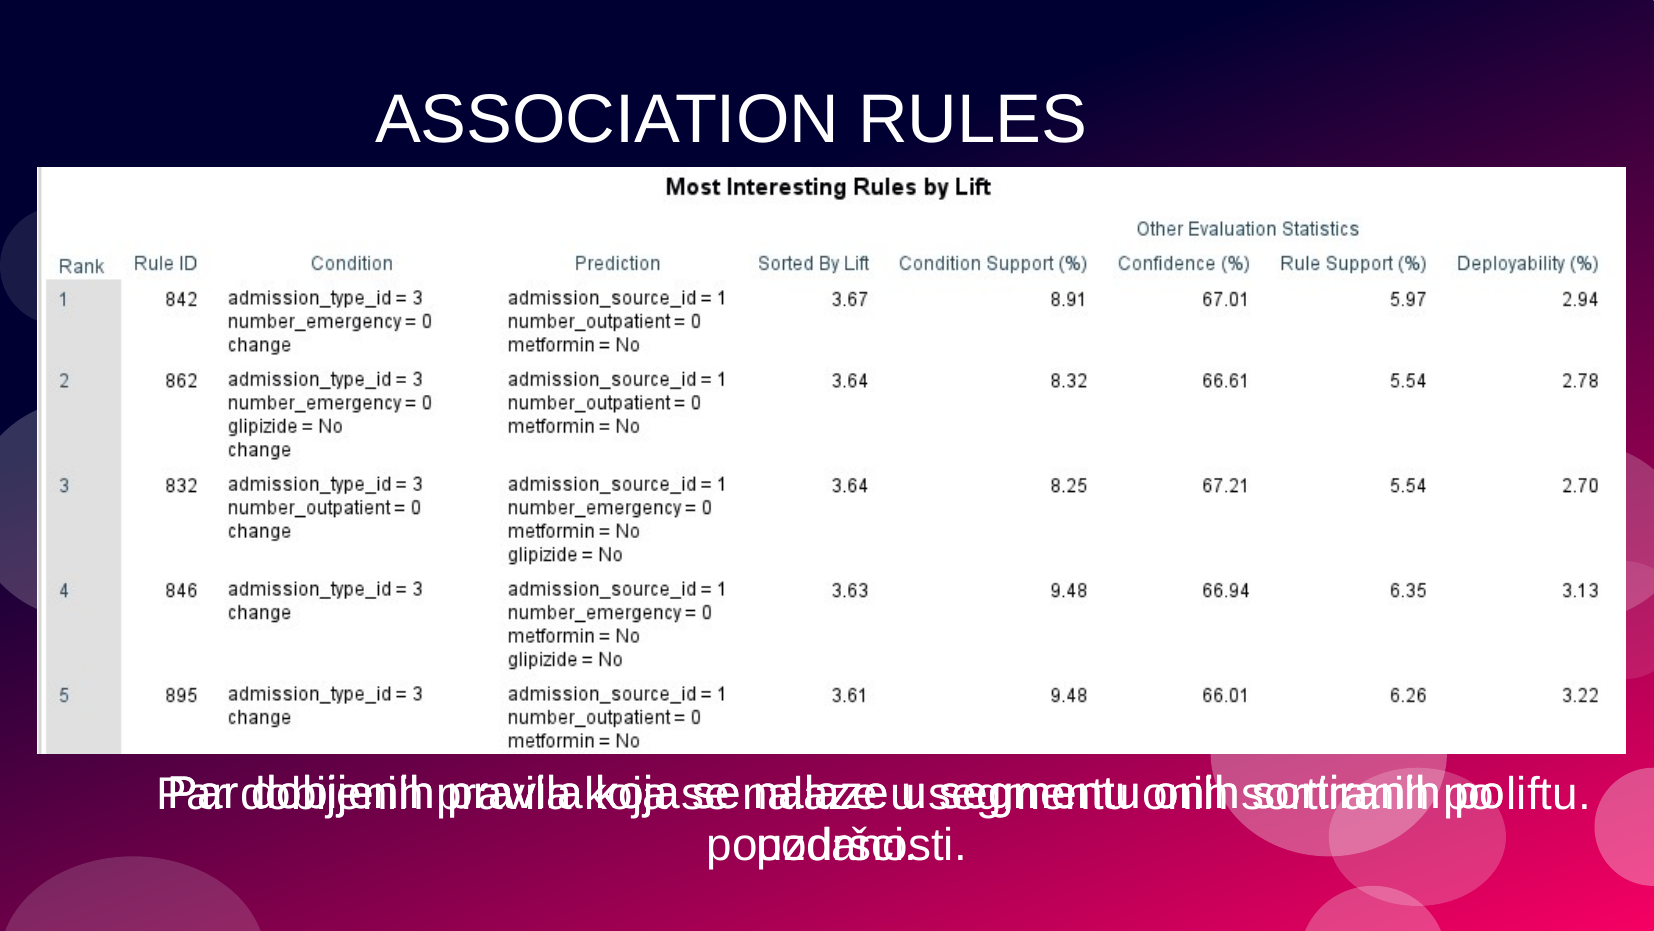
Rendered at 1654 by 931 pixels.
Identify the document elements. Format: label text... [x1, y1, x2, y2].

title Par dobijenih pravila koja se nalaze u segmentu onih sortiranih po podršci. [98, 754, 1576, 901]
picture [37, 167, 1626, 754]
title ASSOCIATION RULES [375, 37, 1654, 200]
title Par dobijenih pravila koja se nalaze u segmentu onih sortiranih po liftu. [136, 712, 1613, 875]
